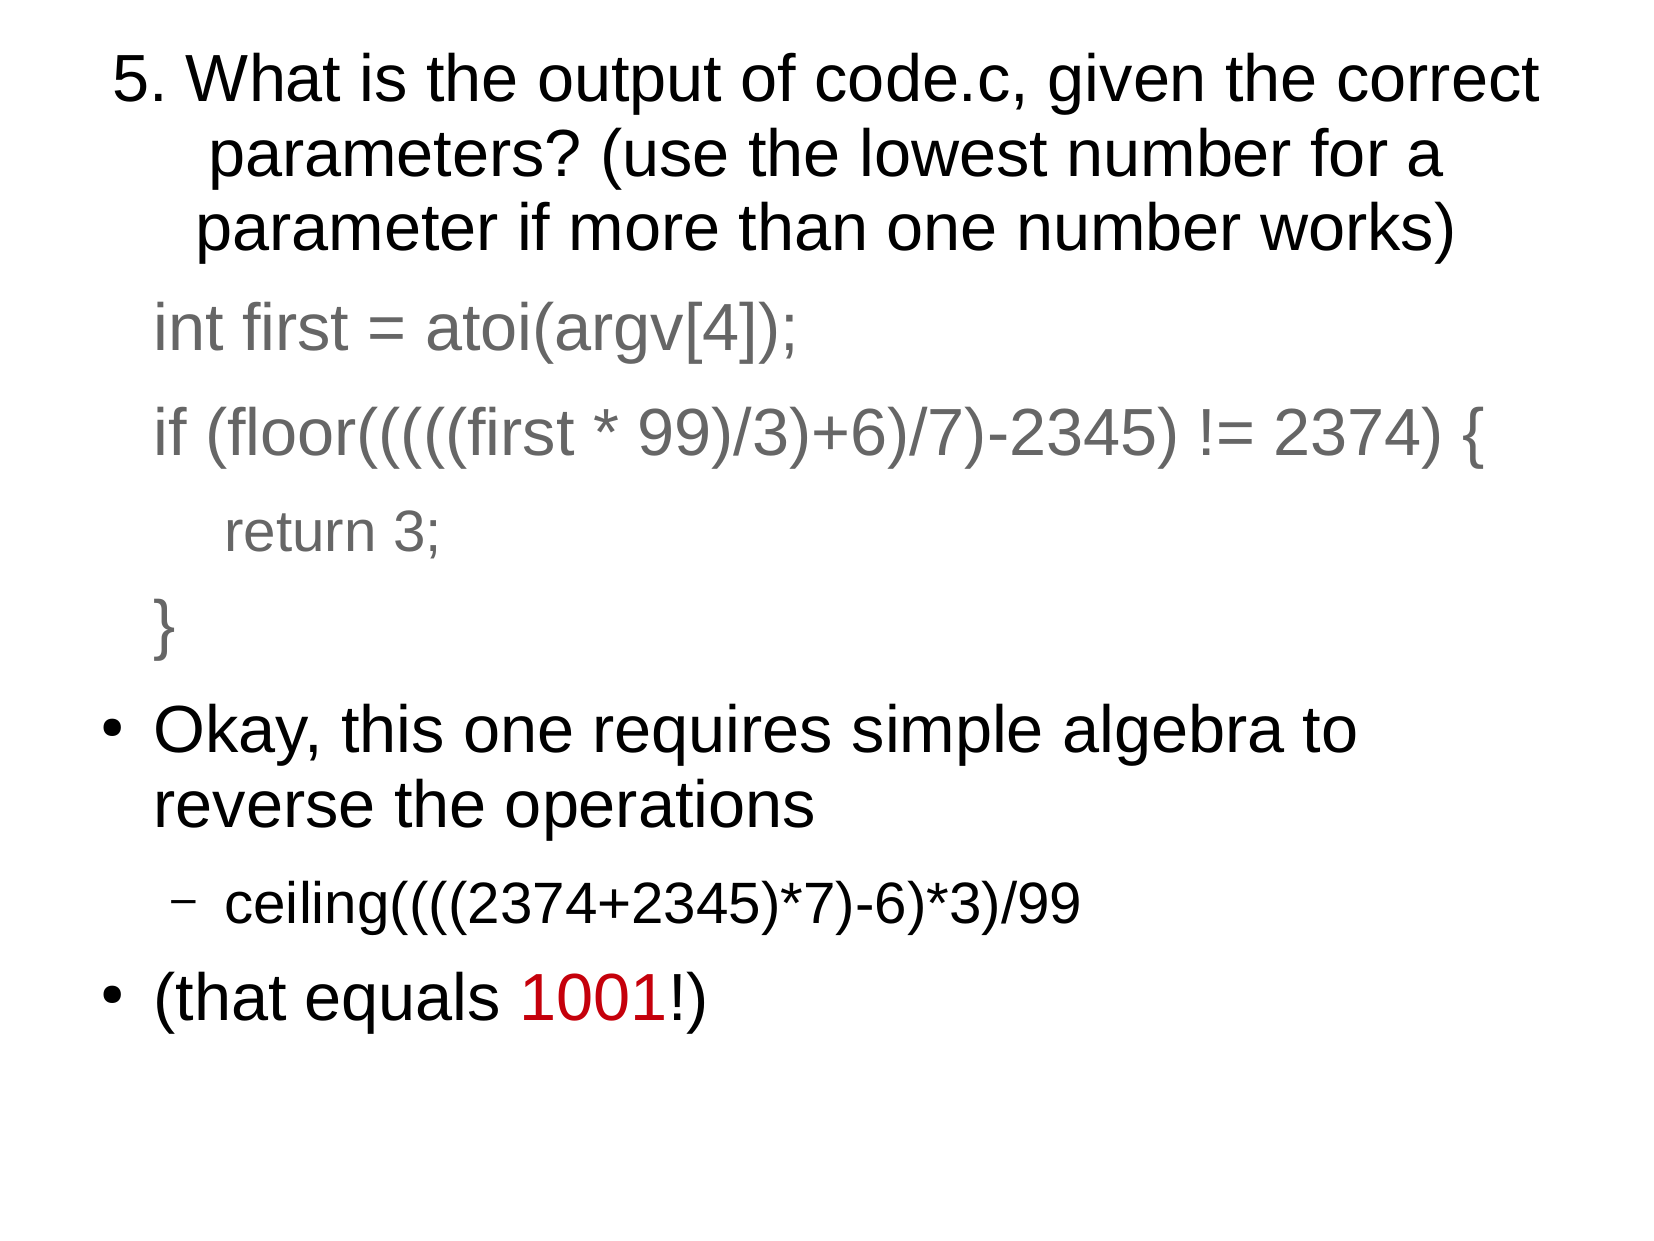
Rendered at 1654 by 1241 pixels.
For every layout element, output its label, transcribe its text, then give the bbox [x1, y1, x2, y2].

title 5. What is the output of code.c, given the correct parameters? (use the lowest number for a parameter if more than one number works) [82, 40, 1571, 266]
list int first = atoi(argv[4]); if (floor(((((first * 99)/3)+6)/7)-2345) != 2374) { return 3; } Okay, this one requires simple algebra to reverse the operations ceiling((((2374+2345)*7)-6)*3)/99 (that equals 1001!) [82, 290, 1571, 1201]
